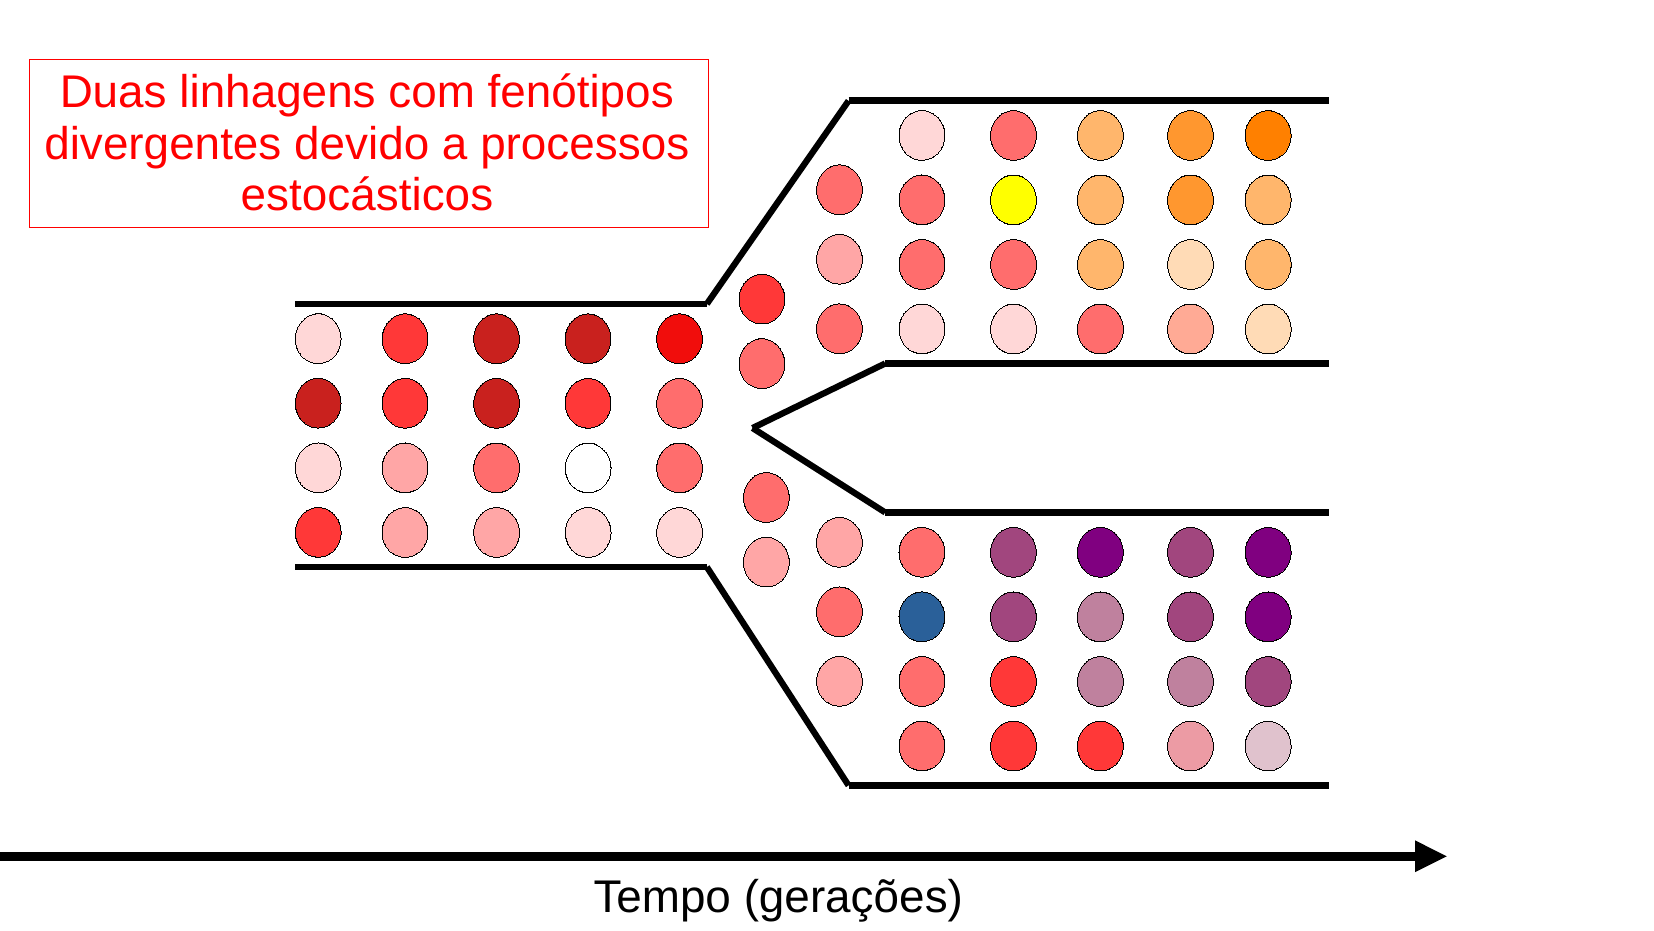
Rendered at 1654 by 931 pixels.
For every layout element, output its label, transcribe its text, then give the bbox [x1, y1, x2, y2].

text_box [739, 274, 785, 324]
text_box [990, 656, 1037, 707]
text_box [295, 507, 342, 558]
text_box [1167, 304, 1214, 354]
text_box [1077, 239, 1124, 290]
text_box [1077, 175, 1124, 225]
text_box [1077, 110, 1124, 161]
text_box [656, 378, 703, 429]
text_box [656, 443, 703, 493]
text_box [1245, 656, 1292, 707]
text_box [1245, 721, 1292, 771]
text_box [295, 442, 342, 493]
text_box [473, 443, 520, 493]
text_box [1245, 527, 1292, 578]
text_box [565, 507, 612, 558]
text_box [565, 313, 611, 364]
text_box [990, 239, 1037, 290]
text_box [899, 721, 945, 771]
text_box [739, 338, 785, 389]
text_box [990, 304, 1037, 354]
text_box [382, 313, 428, 364]
text_box [1077, 591, 1124, 642]
text_box [382, 507, 428, 558]
text_box [816, 656, 863, 707]
text_box [473, 313, 520, 364]
text_box [382, 378, 428, 429]
text_box [816, 517, 863, 568]
text_box [565, 378, 611, 429]
text_box [1077, 304, 1124, 354]
text_box [1077, 656, 1124, 707]
text_box [816, 164, 863, 215]
text_box [899, 239, 945, 290]
text_box [295, 378, 342, 429]
text_box [1167, 175, 1214, 225]
text_box [295, 313, 342, 364]
text_box [899, 656, 945, 707]
text_box [1167, 721, 1214, 771]
text_box [1077, 721, 1124, 771]
text_box [565, 443, 612, 493]
text_box [1167, 656, 1214, 707]
text_box [1167, 239, 1214, 290]
text_box [382, 442, 428, 493]
text_box [656, 507, 703, 558]
text_box [1077, 527, 1124, 578]
text_box [743, 537, 790, 587]
text_box [1245, 239, 1292, 290]
text_box [743, 472, 790, 523]
text_box [990, 721, 1037, 771]
text_box [898, 527, 945, 578]
text_box [816, 586, 863, 637]
text_box [1167, 527, 1214, 578]
text_box [899, 304, 945, 354]
text_box [990, 527, 1037, 578]
text_box Duas linhagens com fenótipos divergentes devido a processos estocásticos [29, 59, 709, 228]
text_box [656, 313, 703, 364]
text_box [473, 507, 520, 558]
text_box [473, 378, 520, 429]
text_box [990, 110, 1037, 161]
text_box [898, 591, 945, 642]
text_box [1245, 591, 1292, 642]
text_box [1245, 175, 1292, 225]
text_box [1245, 110, 1292, 161]
text_box [816, 303, 863, 354]
text_box [816, 234, 863, 285]
text_box [990, 591, 1037, 642]
text_box [990, 175, 1037, 225]
text_box Tempo (gerações) [578, 864, 977, 931]
text_box [899, 174, 945, 225]
text_box [1167, 110, 1214, 161]
text_box [899, 110, 945, 161]
text_box [1167, 591, 1214, 642]
text_box [1245, 304, 1292, 354]
